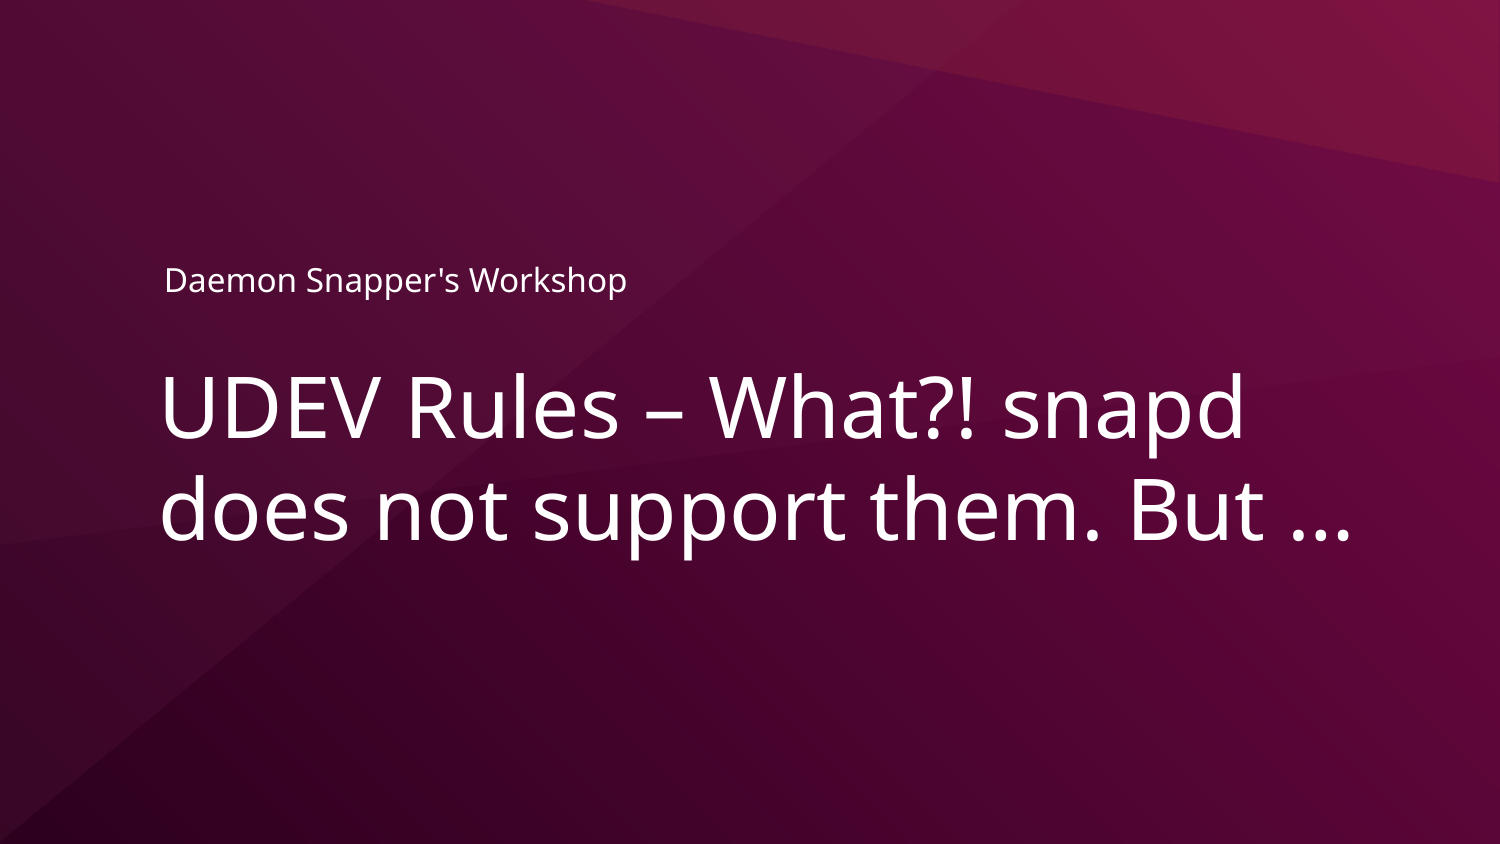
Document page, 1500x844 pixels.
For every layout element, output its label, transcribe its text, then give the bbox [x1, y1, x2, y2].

subtitle Daemon Snapper's Workshop [163, 259, 940, 324]
title UDEV Rules – What?! snapd does not support them. But … [158, 352, 1378, 607]
